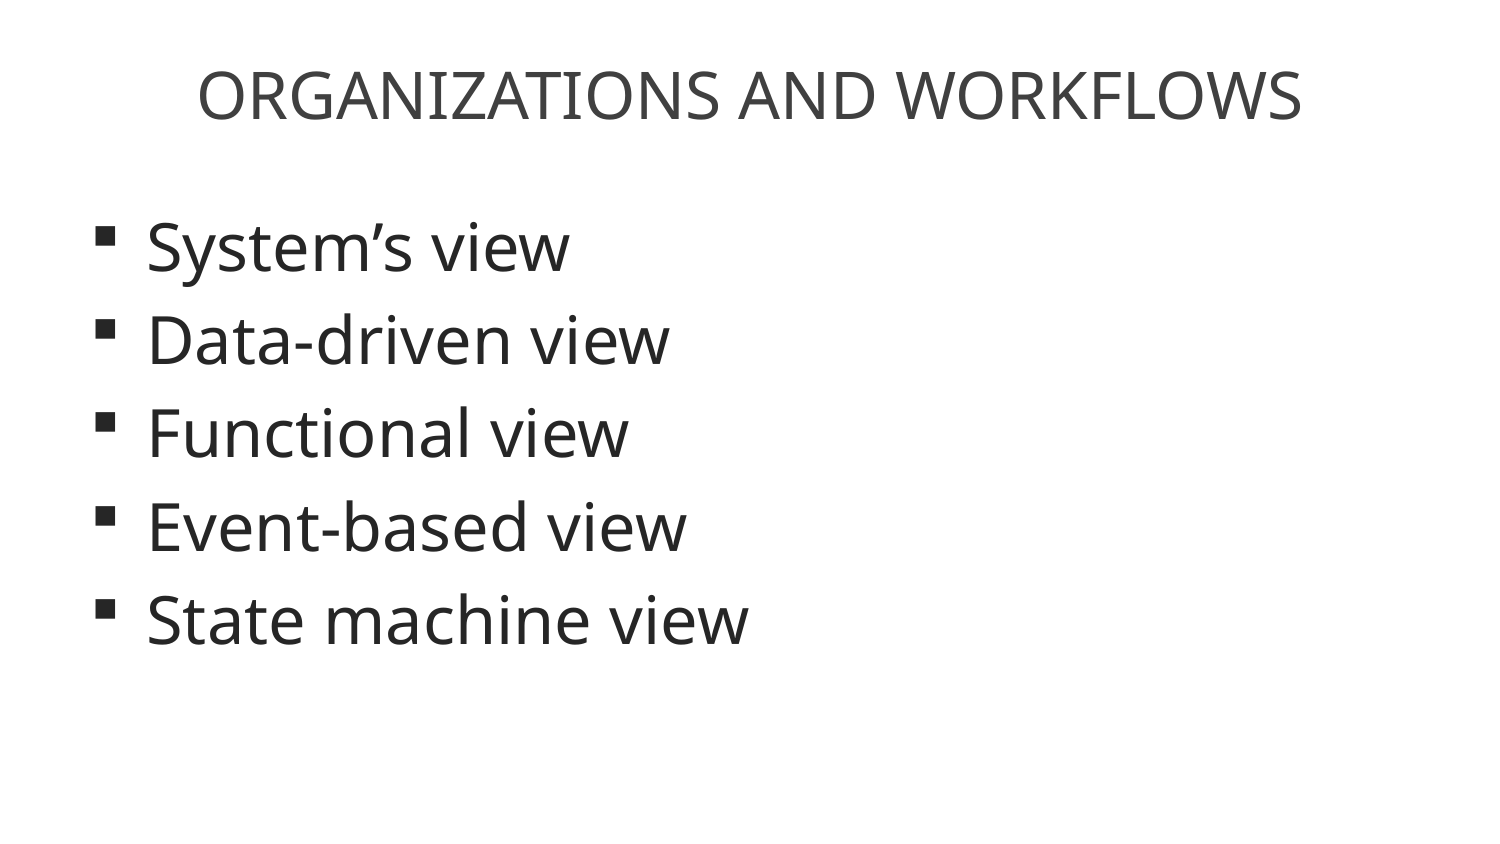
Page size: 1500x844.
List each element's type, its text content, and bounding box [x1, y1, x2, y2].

title Organizations and workflows [75, 23, 1425, 164]
list System’s view Data-driven view Functional view Event-based view State machine view [75, 196, 1425, 754]
